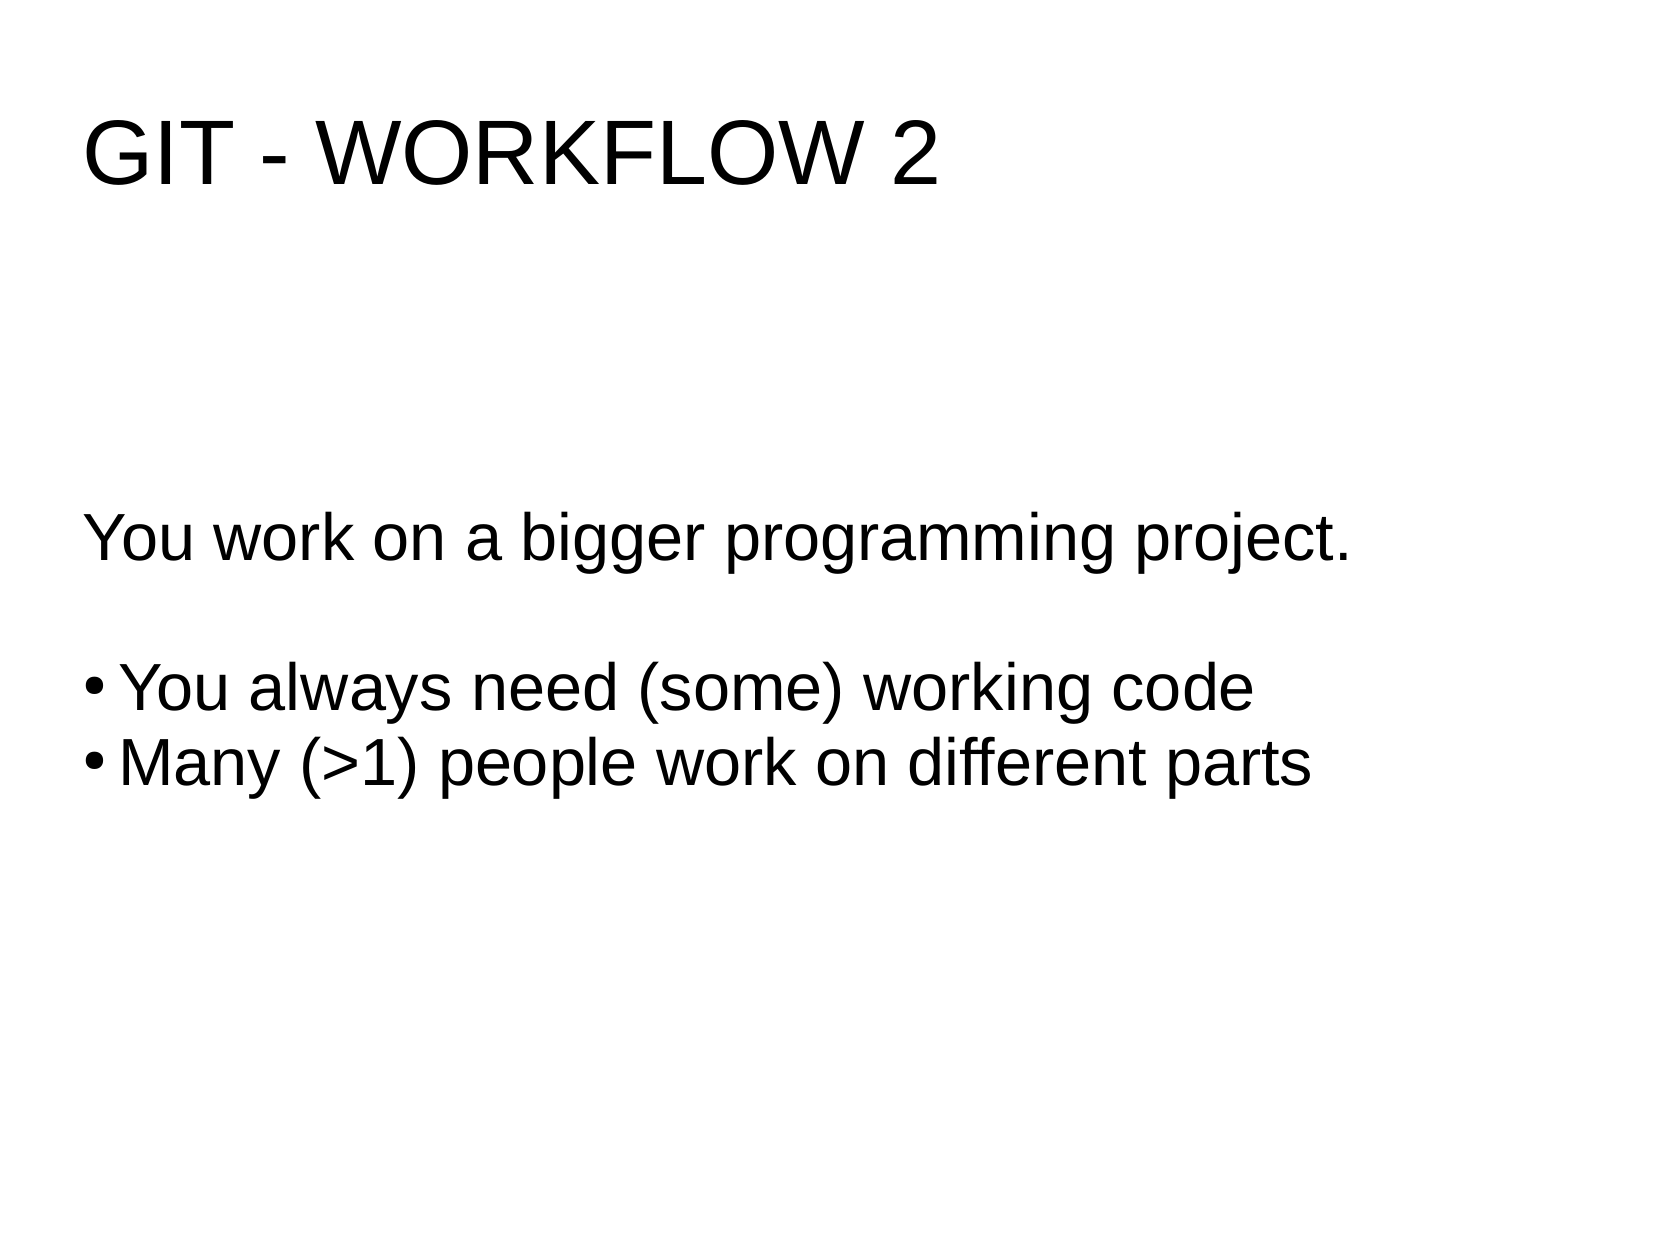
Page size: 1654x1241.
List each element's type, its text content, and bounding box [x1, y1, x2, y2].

title GIT - WORKFLOW 2 [82, 49, 1571, 257]
subtitle You work on a bigger programming project. You always need (some) working code Many (>1) people work on different parts [82, 290, 1571, 1010]
